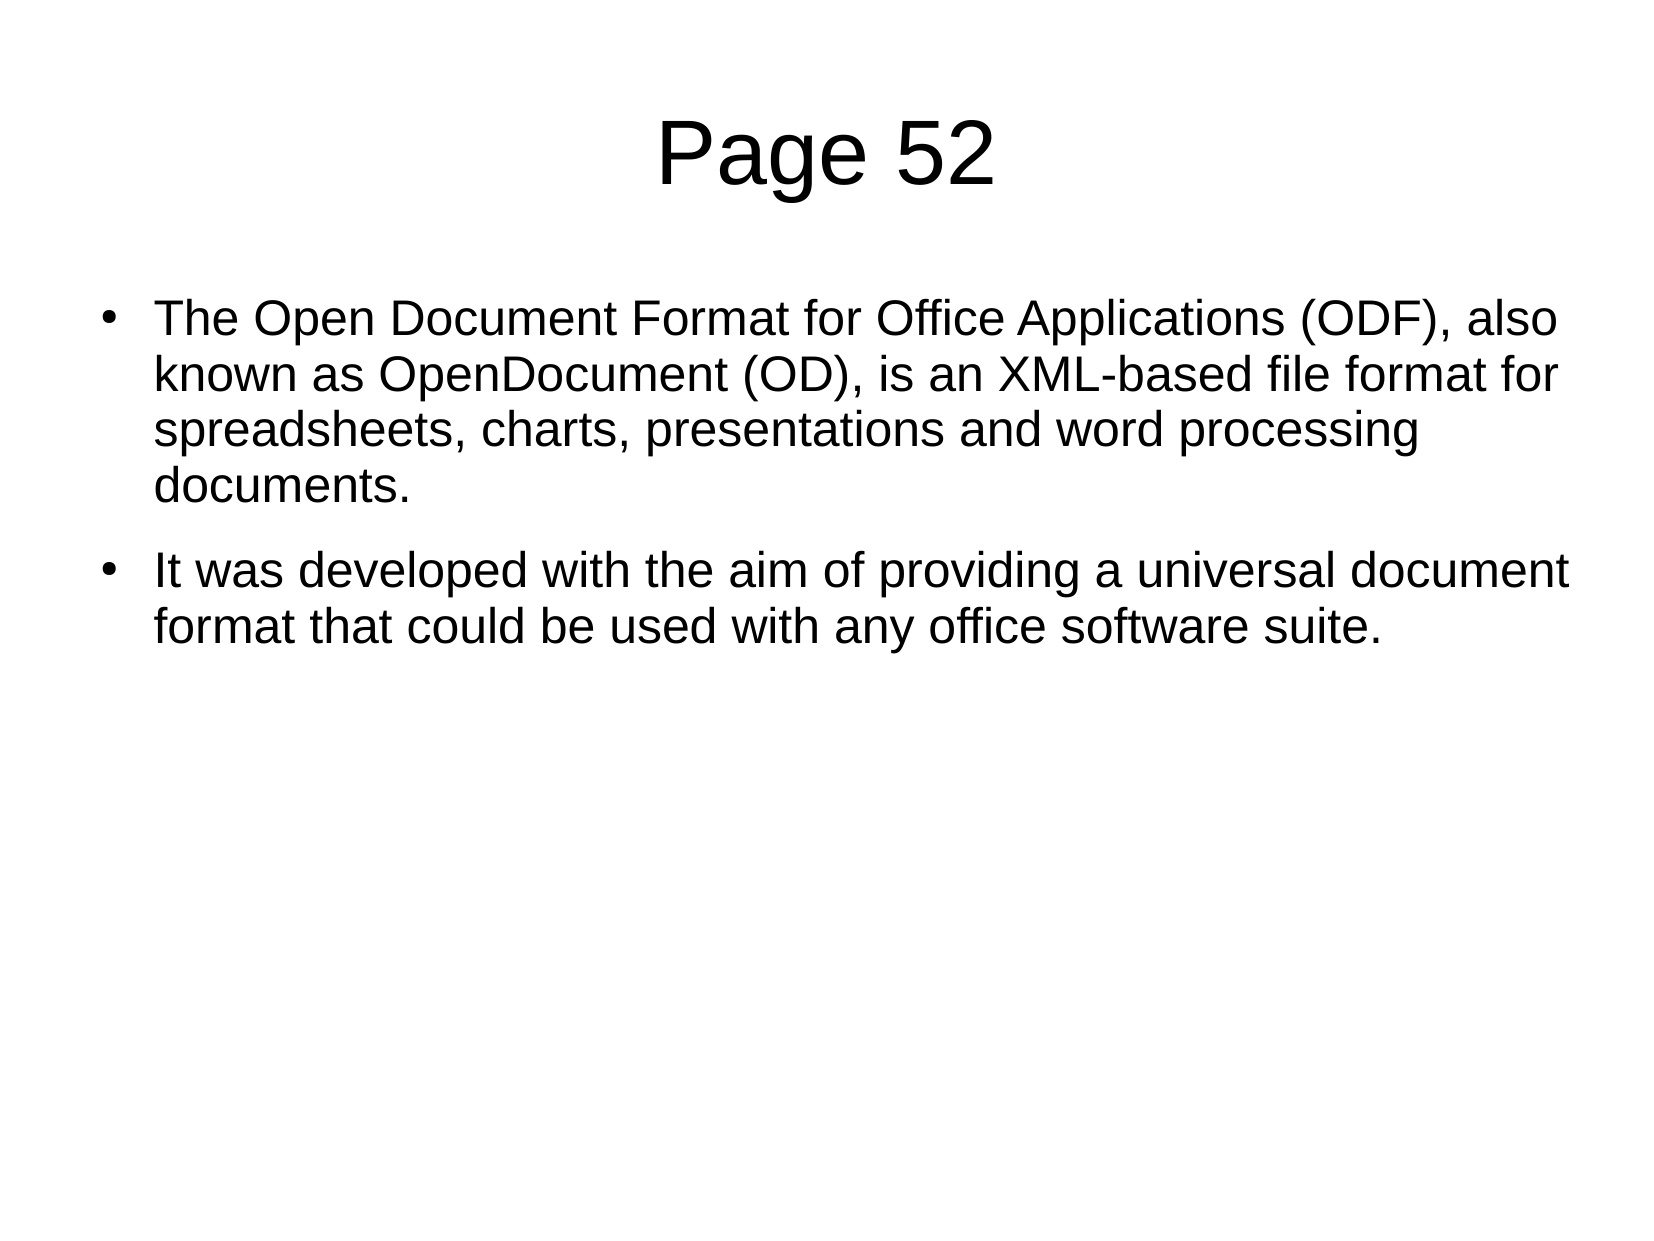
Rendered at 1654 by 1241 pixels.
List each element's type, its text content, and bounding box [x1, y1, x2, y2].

list The Open Document Format for Office Applications (ODF), also known as OpenDocument (OD), is an XML-based file format for spreadsheets, charts, presentations and word processing documents. It was developed with the aim of providing a universal document format that could be used with any office software suite. [82, 290, 1571, 1109]
title Page 52 [82, 49, 1571, 257]
